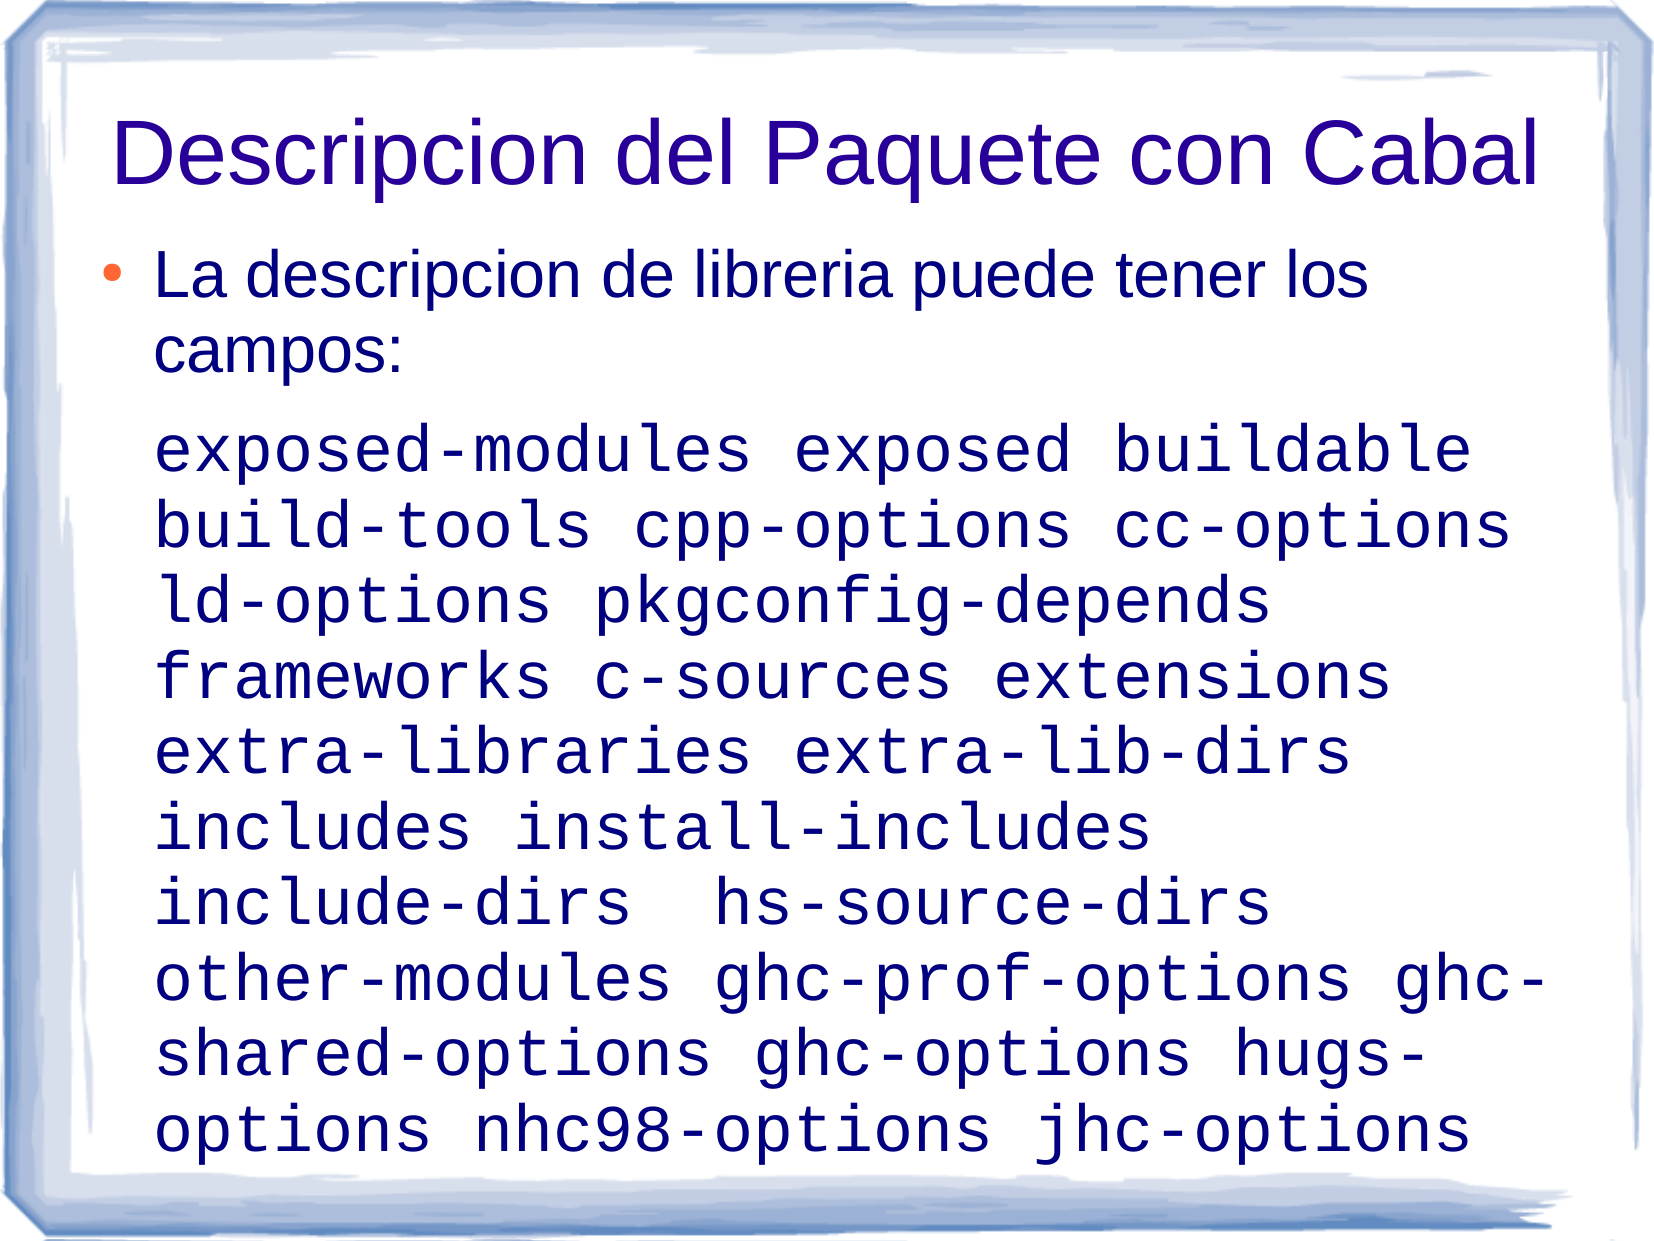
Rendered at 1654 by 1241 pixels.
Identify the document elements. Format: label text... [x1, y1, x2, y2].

title Descripcion del Paquete con Cabal [82, 49, 1571, 237]
picture [0, 0, 1654, 1241]
list La descripcion de libreria puede tener los campos: exposed-modules exposed buildable build-tools cpp-options cc-options ld-options pkgconfig-depends frameworks c-sources extensions extra-libraries extra-lib-dirs includes install-includes include-dirs hs-source-dirs other-modules ghc-prof-options ghc-shared-options ghc-options hugs-options nhc98-options jhc-options [82, 237, 1571, 1172]
